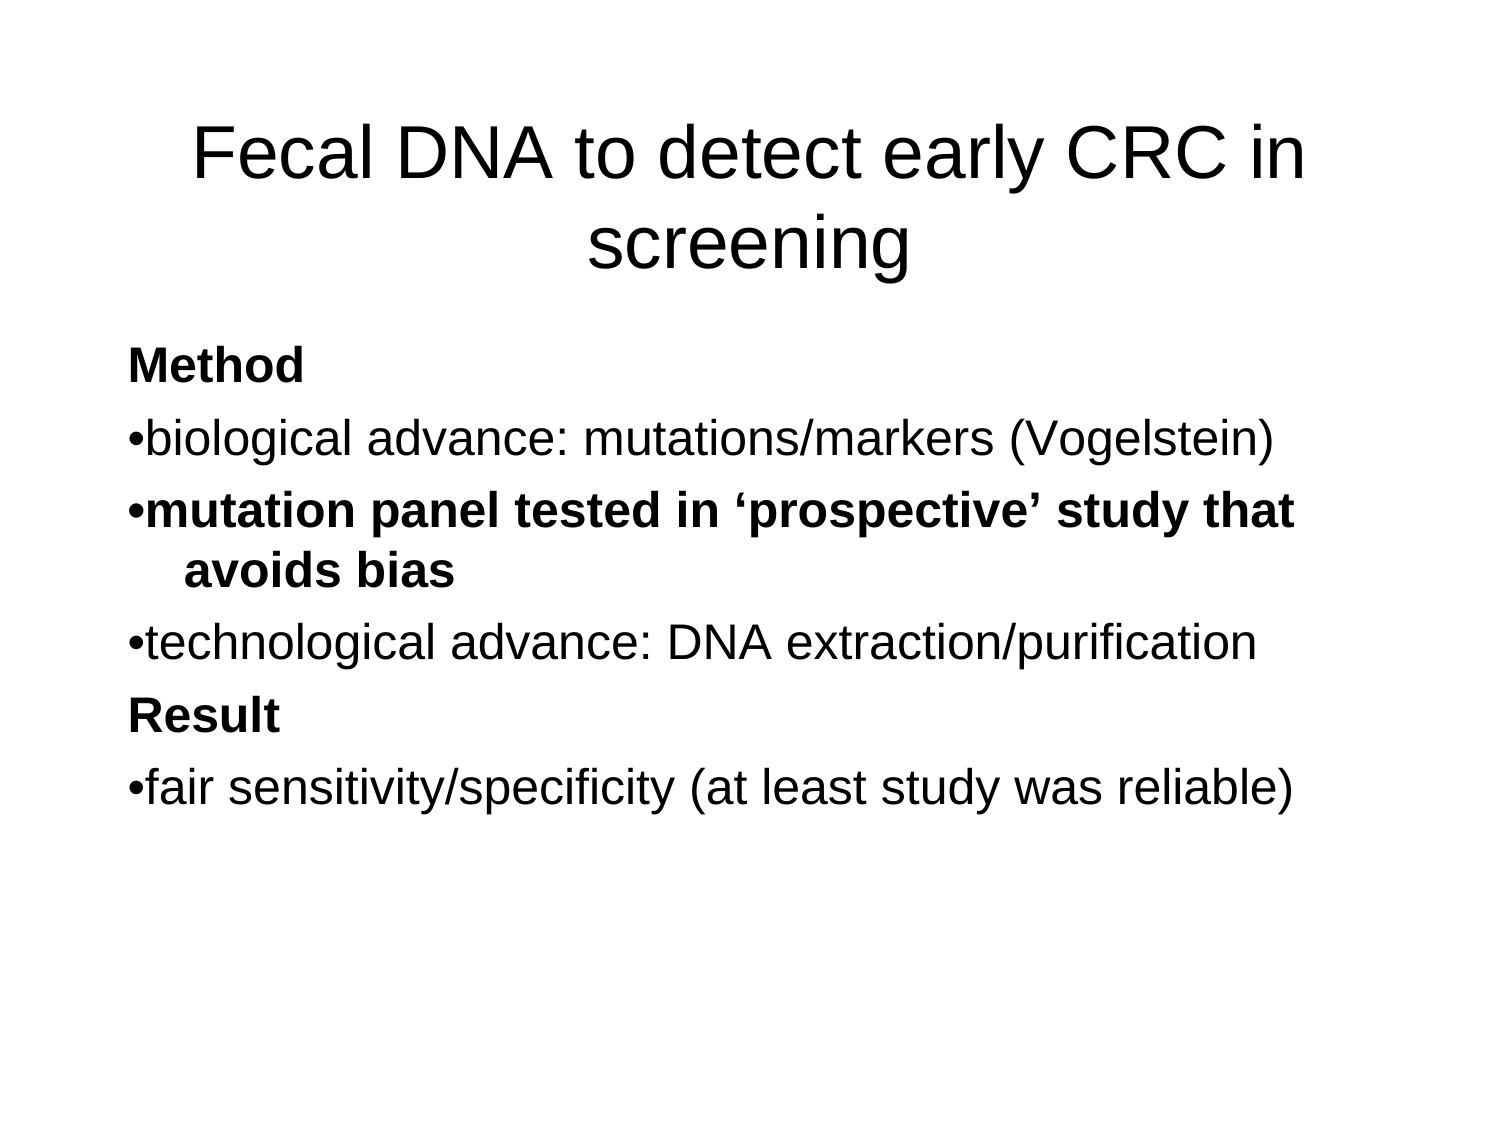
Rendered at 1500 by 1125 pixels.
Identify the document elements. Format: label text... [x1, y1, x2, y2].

list Method •biological advance: mutations/markers (Vogelstein) •mutation panel tested in ‘prospective’ study that avoids bias •technological advance: DNA extraction/purification Result •fair sensitivity/specificity (at least study was reliable) [112, 324, 1388, 1000]
title Fecal DNA to detect early CRC in screening [112, 96, 1388, 292]
